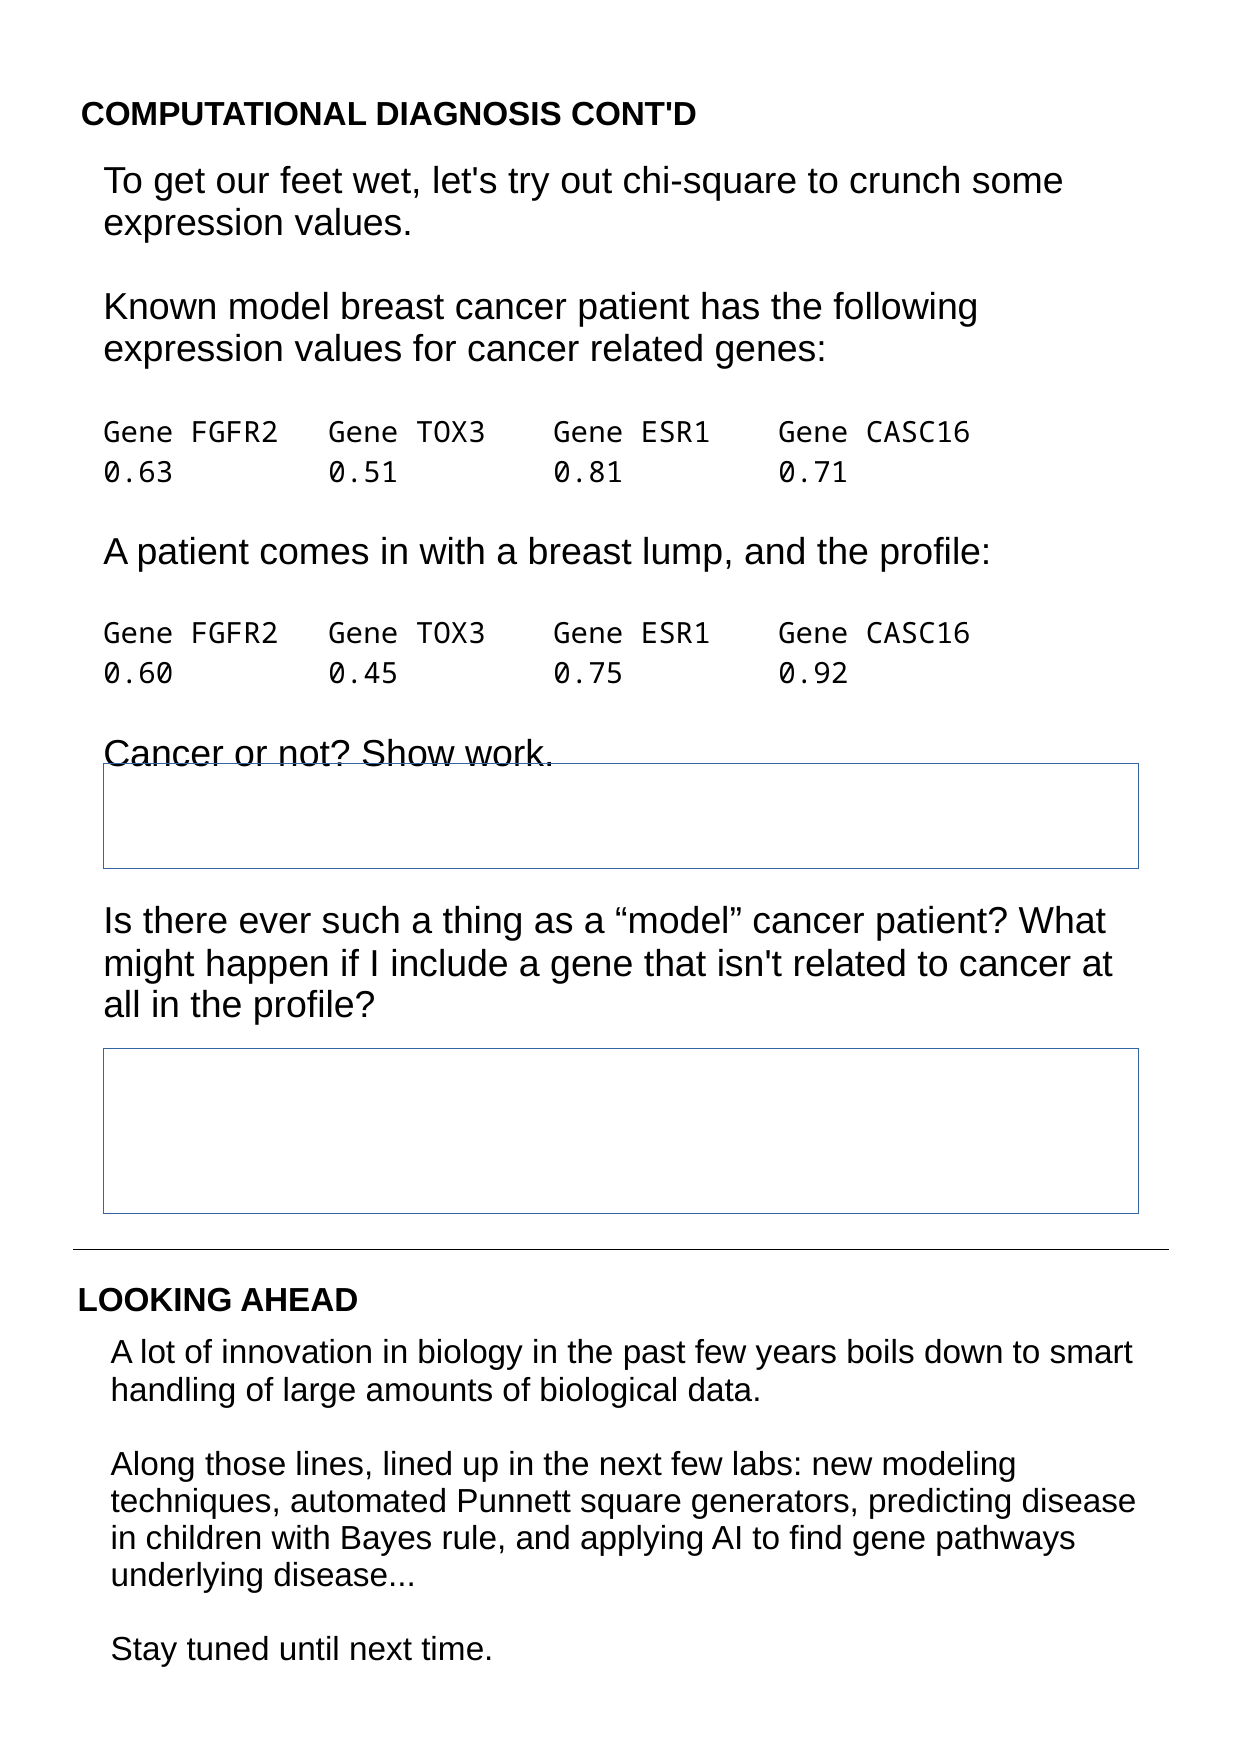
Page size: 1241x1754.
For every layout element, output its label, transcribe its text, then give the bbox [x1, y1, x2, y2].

text_box LOOKING AHEAD [62, 1274, 374, 1327]
text_box A lot of innovation in biology in the past few years boils down to smart handling of large amounts of biological data. Along those lines, lined up in the next few labs: new modeling techniques, automated Punnett square generators, predicting disease in children with Bayes rule, and applying AI to find gene pathways underlying disease... Stay tuned until next time. [95, 1326, 1169, 1754]
text_box COMPUTATIONAL DIAGNOSIS CONT'D [66, 88, 713, 141]
text_box Is there ever such a thing as a “model” cancer patient? What might happen if I include a gene that isn't related to cancer at all in the profile? [88, 892, 1154, 1034]
text_box To get our feet wet, let's try out chi-square to crunch some expression values. Known model breast cancer patient has the following expression values for cancer related genes: Gene FGFR2 Gene TOX3 Gene ESR1 Gene CASC16 0.63 0.51 0.81 0.71 A patient comes in with a breast lump, and the profile: Gene FGFR2 Gene TOX3 Gene ESR1 Gene CASC16 0.60 0.45 0.75 0.92 Cancer or not? Show work. [88, 152, 1154, 742]
